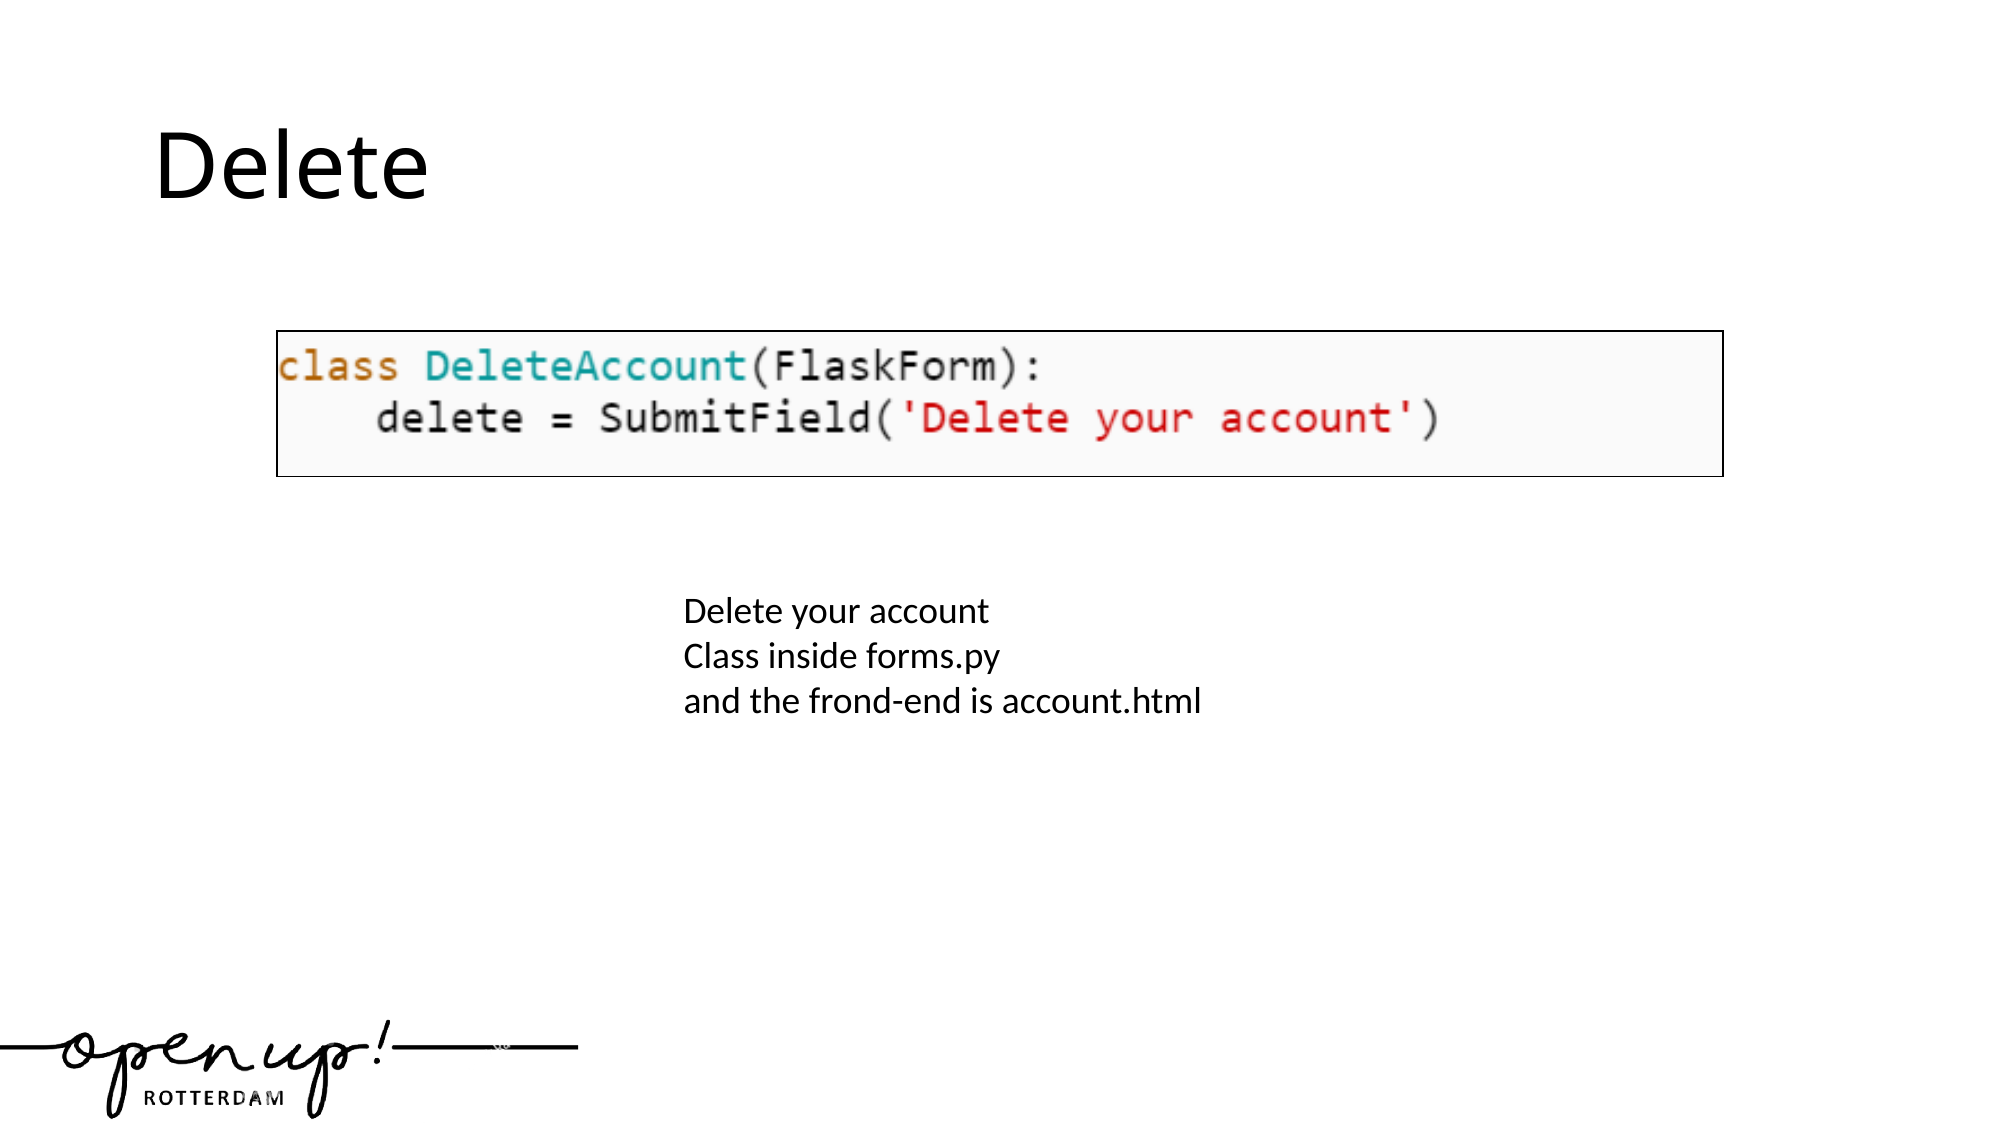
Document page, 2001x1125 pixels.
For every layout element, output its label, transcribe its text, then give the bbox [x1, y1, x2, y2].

title Delete [137, 59, 1863, 278]
picture [0, 1019, 579, 1125]
picture [277, 331, 1723, 476]
text_box Delete your account Class inside forms.py and the frond-end is account.html [668, 578, 1288, 776]
